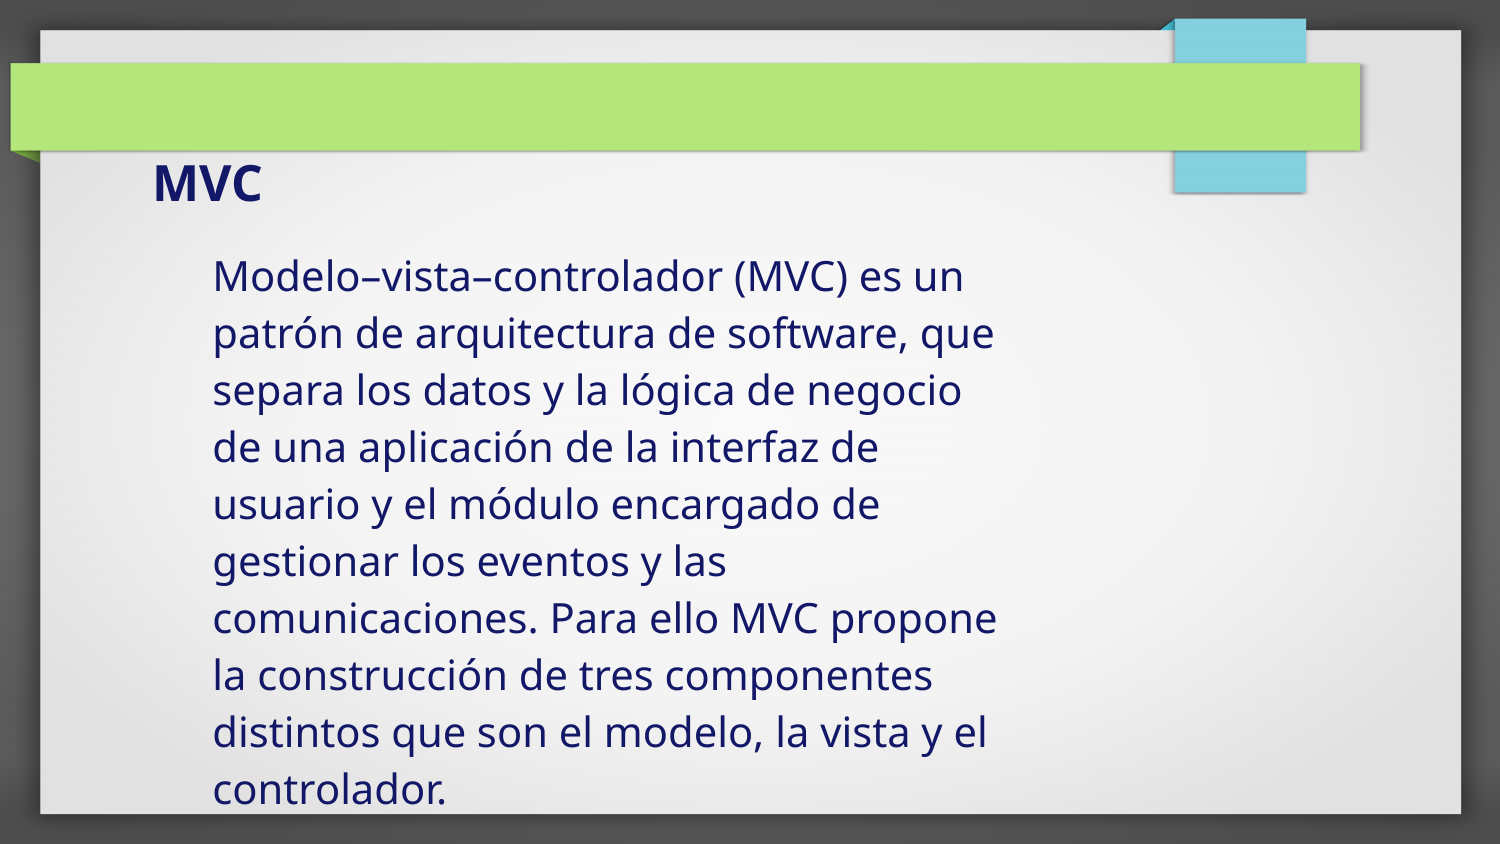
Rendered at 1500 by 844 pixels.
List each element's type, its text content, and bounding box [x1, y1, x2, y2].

list Modelo–vista–controlador (MVC) es un patrón de arquitectura de software, que separa los datos y la lógica de negocio de una aplicación de la interfaz de usuario y el módulo encargado de gestionar los eventos y las comunicaciones. Para ello MVC propone la construcción de tres componentes distintos que son el modelo, la vista y el controlador. [137, 246, 1011, 781]
title MVC [137, 146, 1011, 227]
picture [0, 0, 1500, 844]
